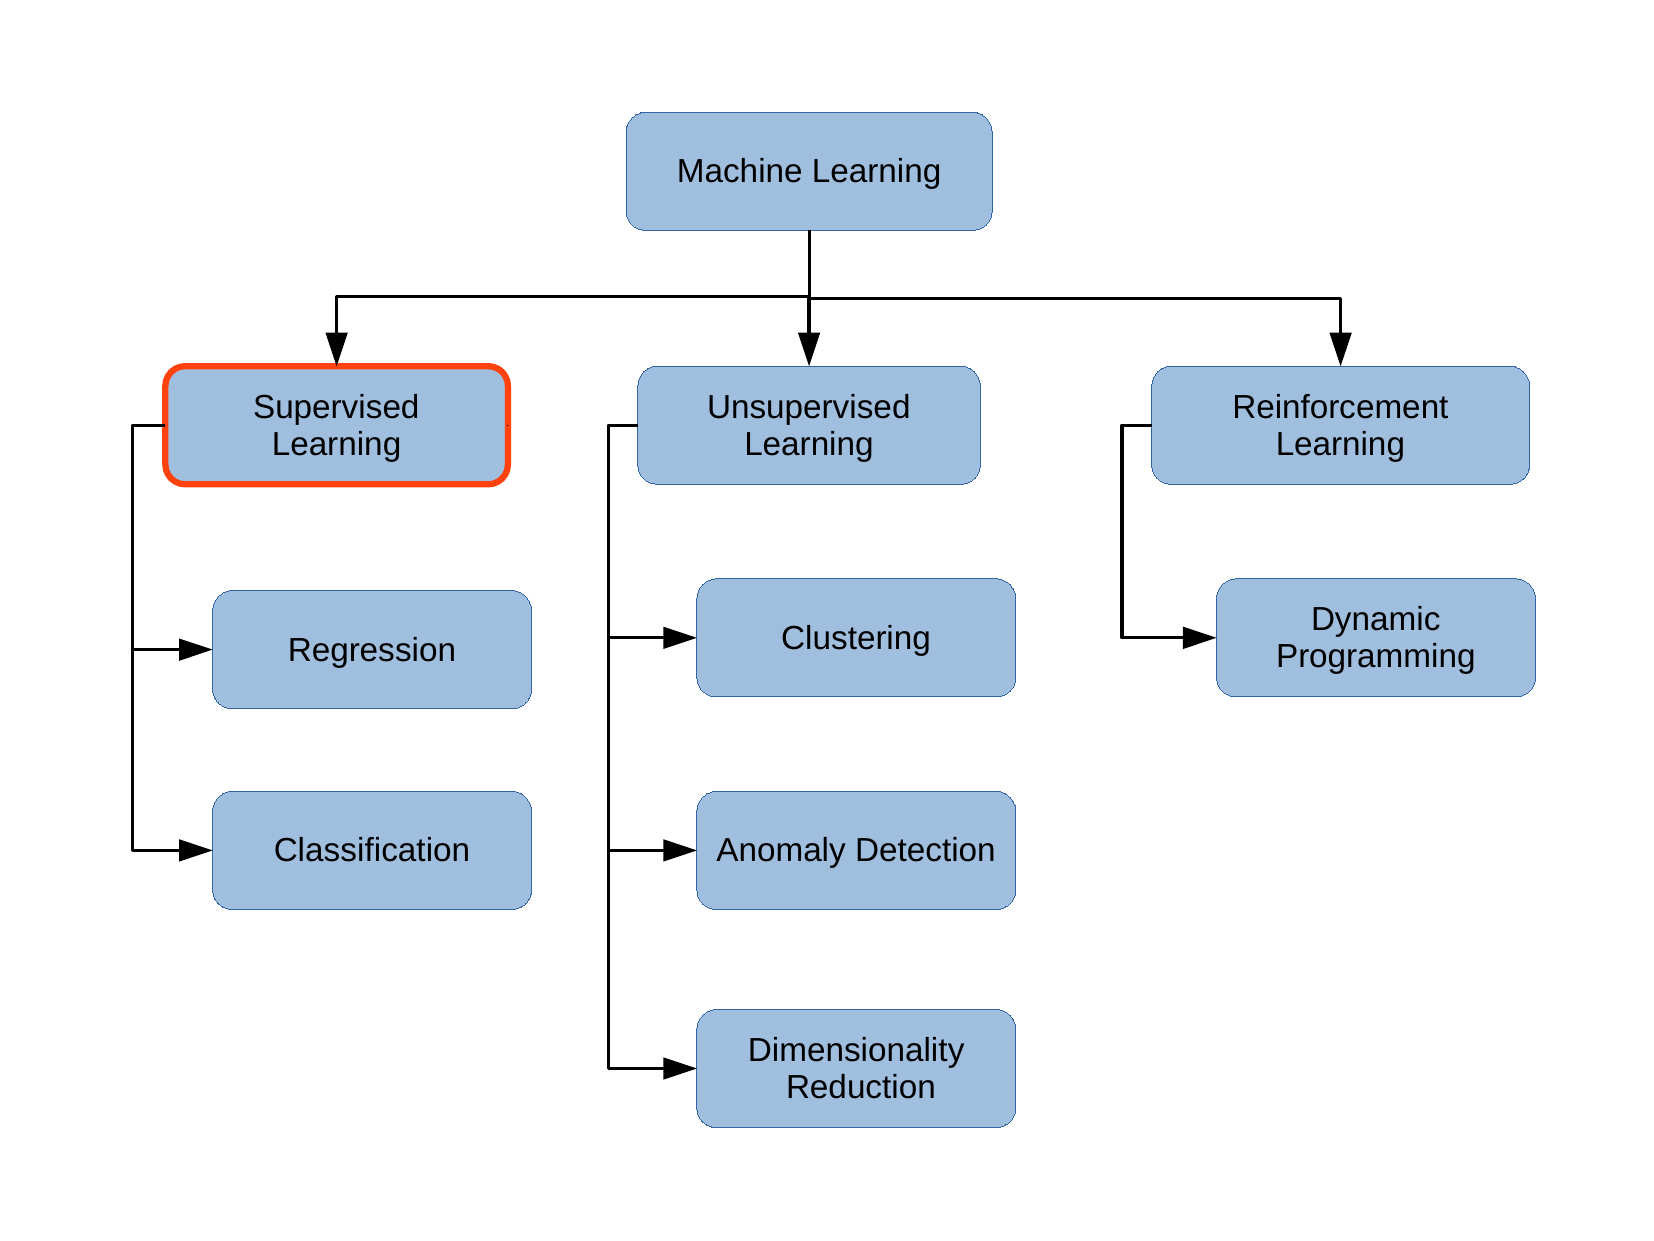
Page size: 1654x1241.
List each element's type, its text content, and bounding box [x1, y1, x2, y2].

text_box Unsupervised Learning [637, 366, 981, 485]
text_box Dynamic Programming [1216, 578, 1536, 697]
text_box Classification [212, 791, 532, 910]
text_box Machine Learning [626, 112, 993, 231]
text_box Reinforcement Learning [1151, 366, 1530, 485]
text_box Dimensionality Reduction [696, 1009, 1016, 1128]
text_box Regression [212, 590, 532, 709]
text_box Anomaly Detection [696, 791, 1016, 910]
text_box Supervised Learning [165, 366, 508, 485]
text_box Clustering [696, 578, 1016, 697]
